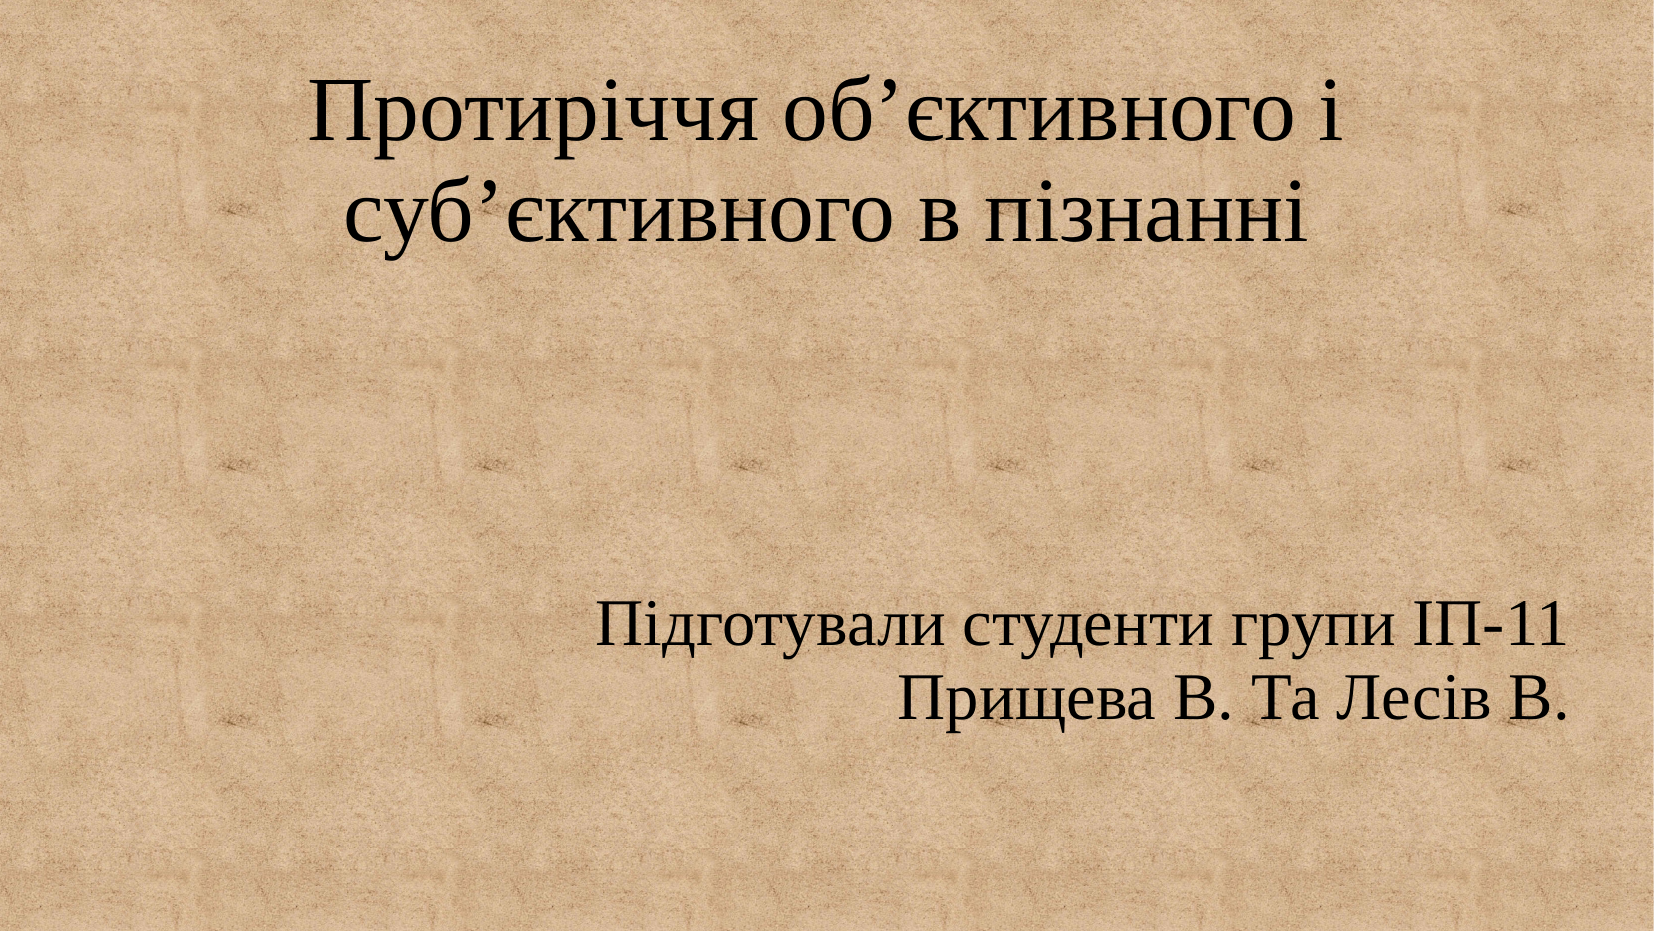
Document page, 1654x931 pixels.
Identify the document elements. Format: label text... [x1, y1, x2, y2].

title Протиріччя об’єктивного і суб’єктивного в пізнанні [82, 58, 1571, 262]
picture [0, 0, 1654, 931]
subtitle Підготували студенти групи ІП-11 Прищева В. Та Лесів В. [82, 562, 1571, 758]
